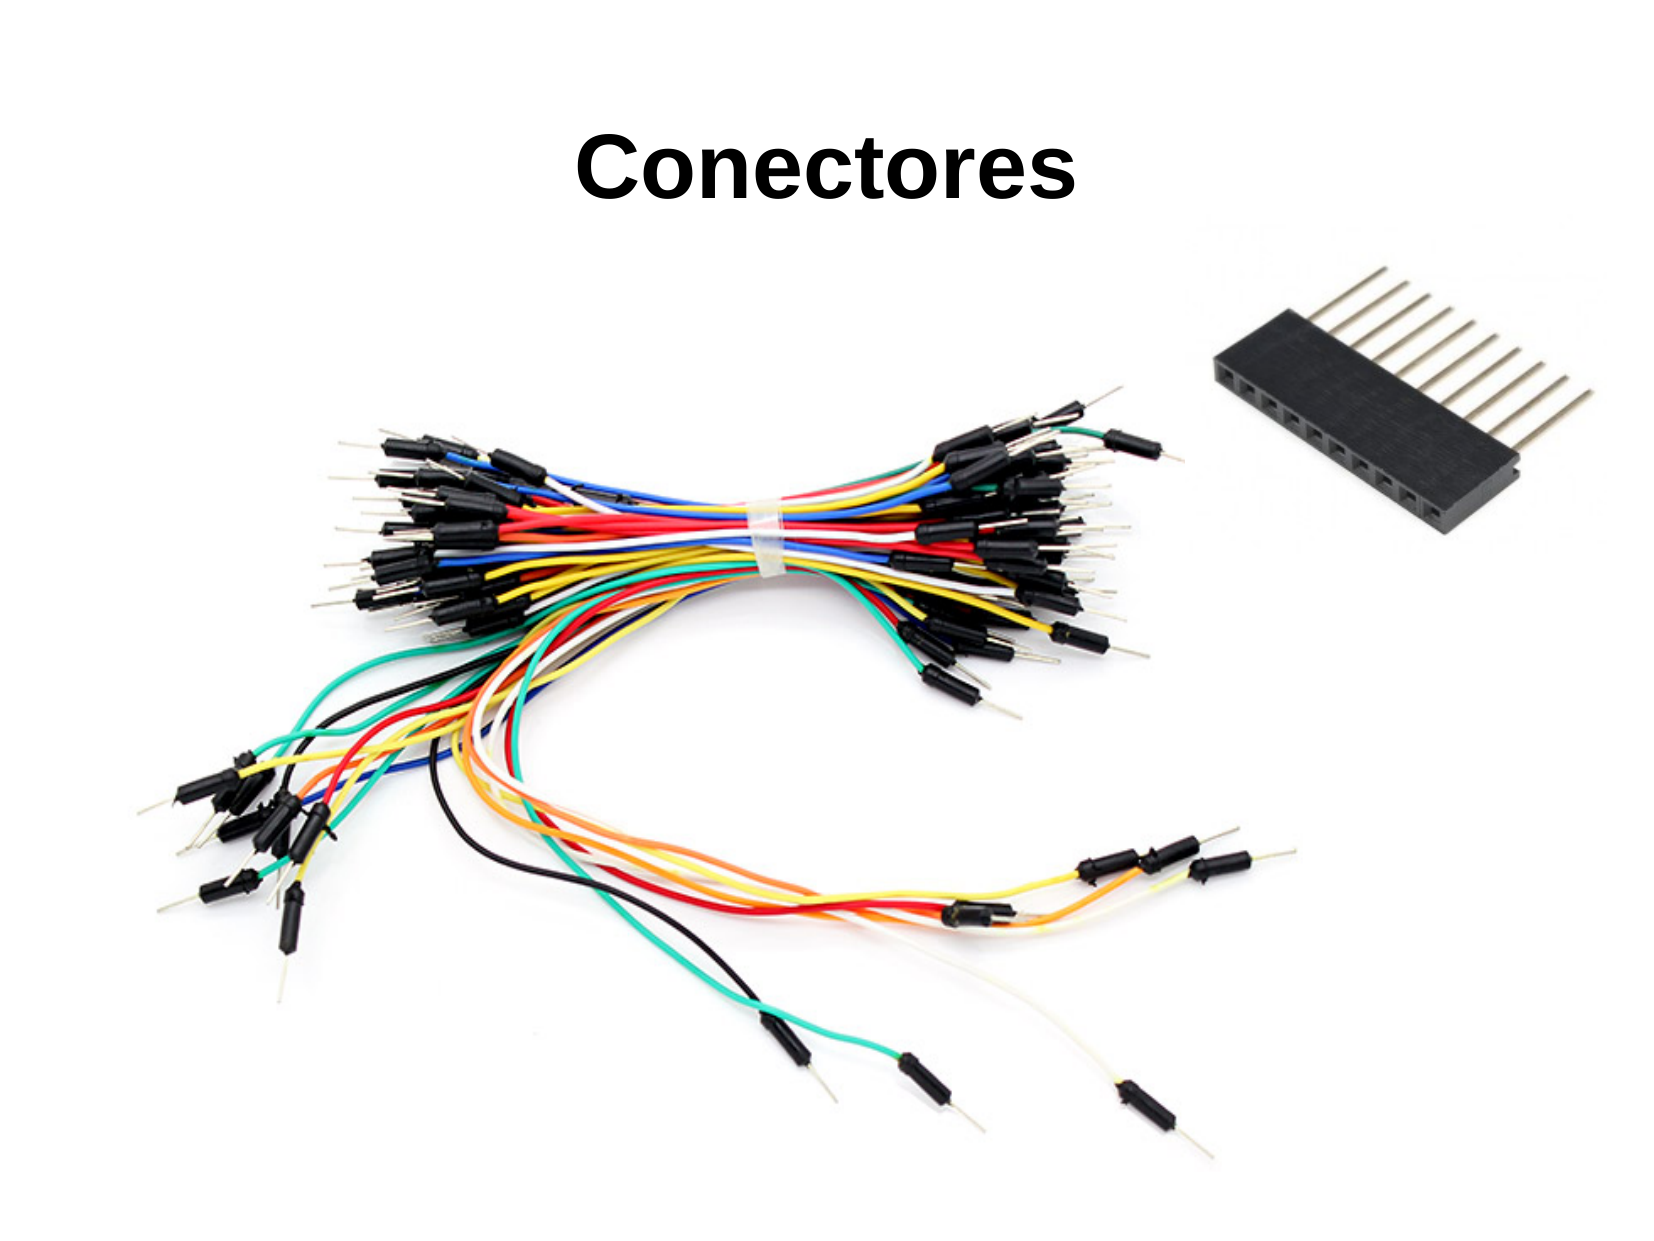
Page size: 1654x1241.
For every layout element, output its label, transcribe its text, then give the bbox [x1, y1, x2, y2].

title Conectores [82, 62, 1571, 271]
picture [0, 178, 1607, 1241]
